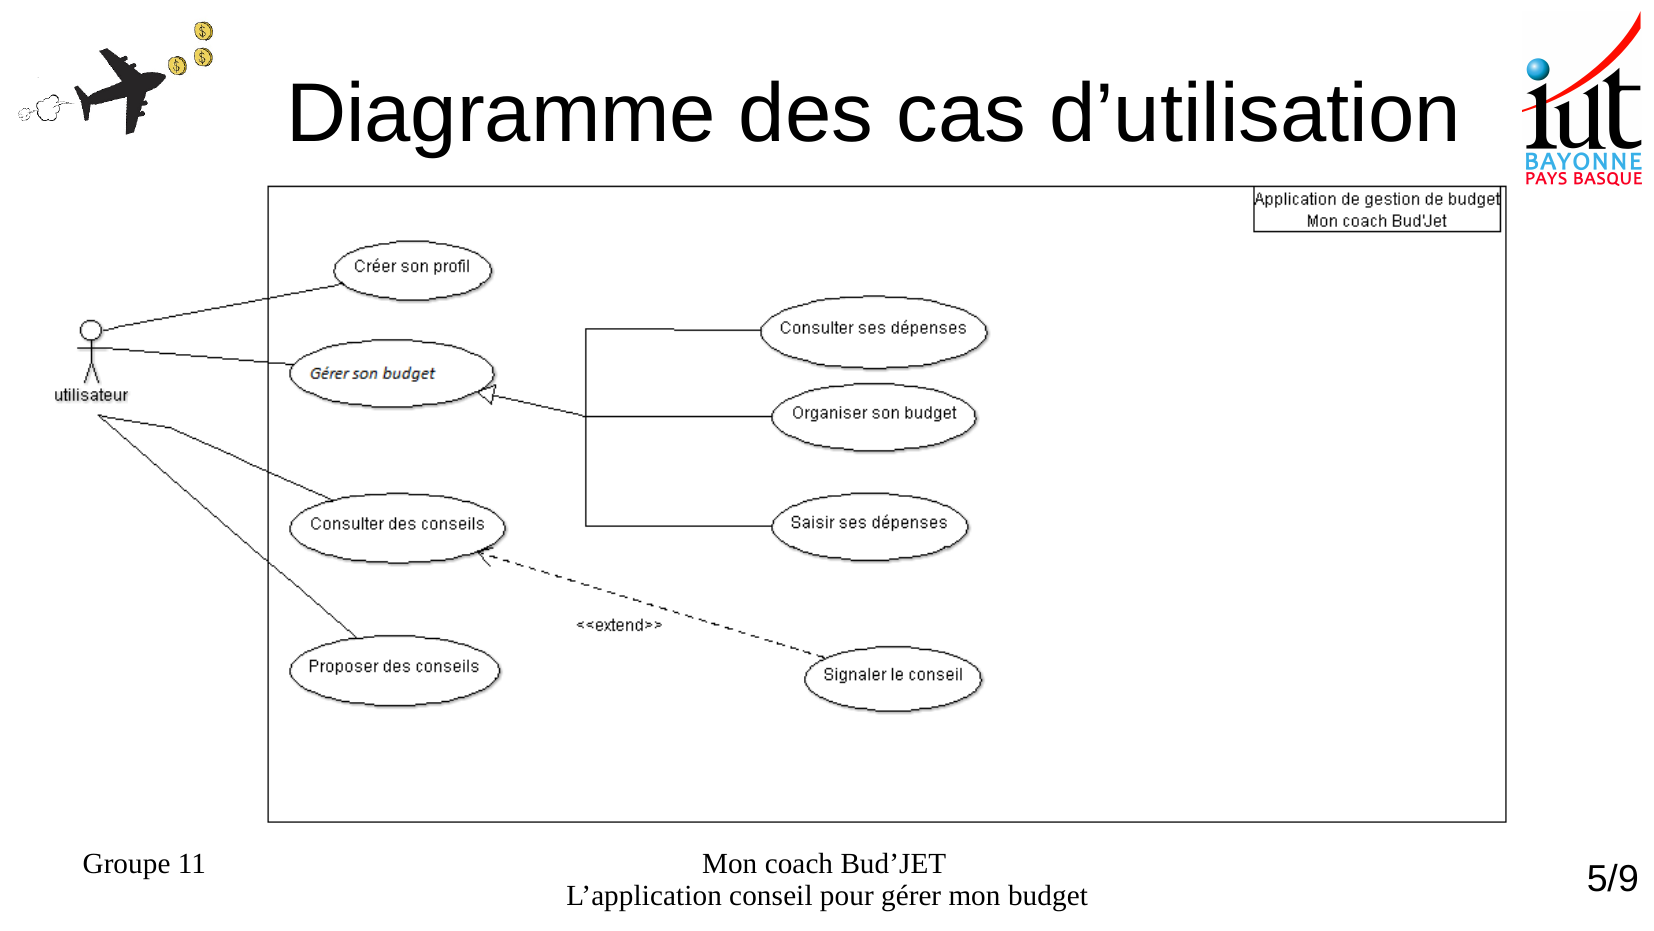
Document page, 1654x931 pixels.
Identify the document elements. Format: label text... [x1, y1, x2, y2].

picture [1522, 11, 1642, 186]
picture [11, 8, 225, 142]
picture [47, 177, 1512, 827]
title Diagramme des cas d’utilisation [129, 35, 1619, 191]
